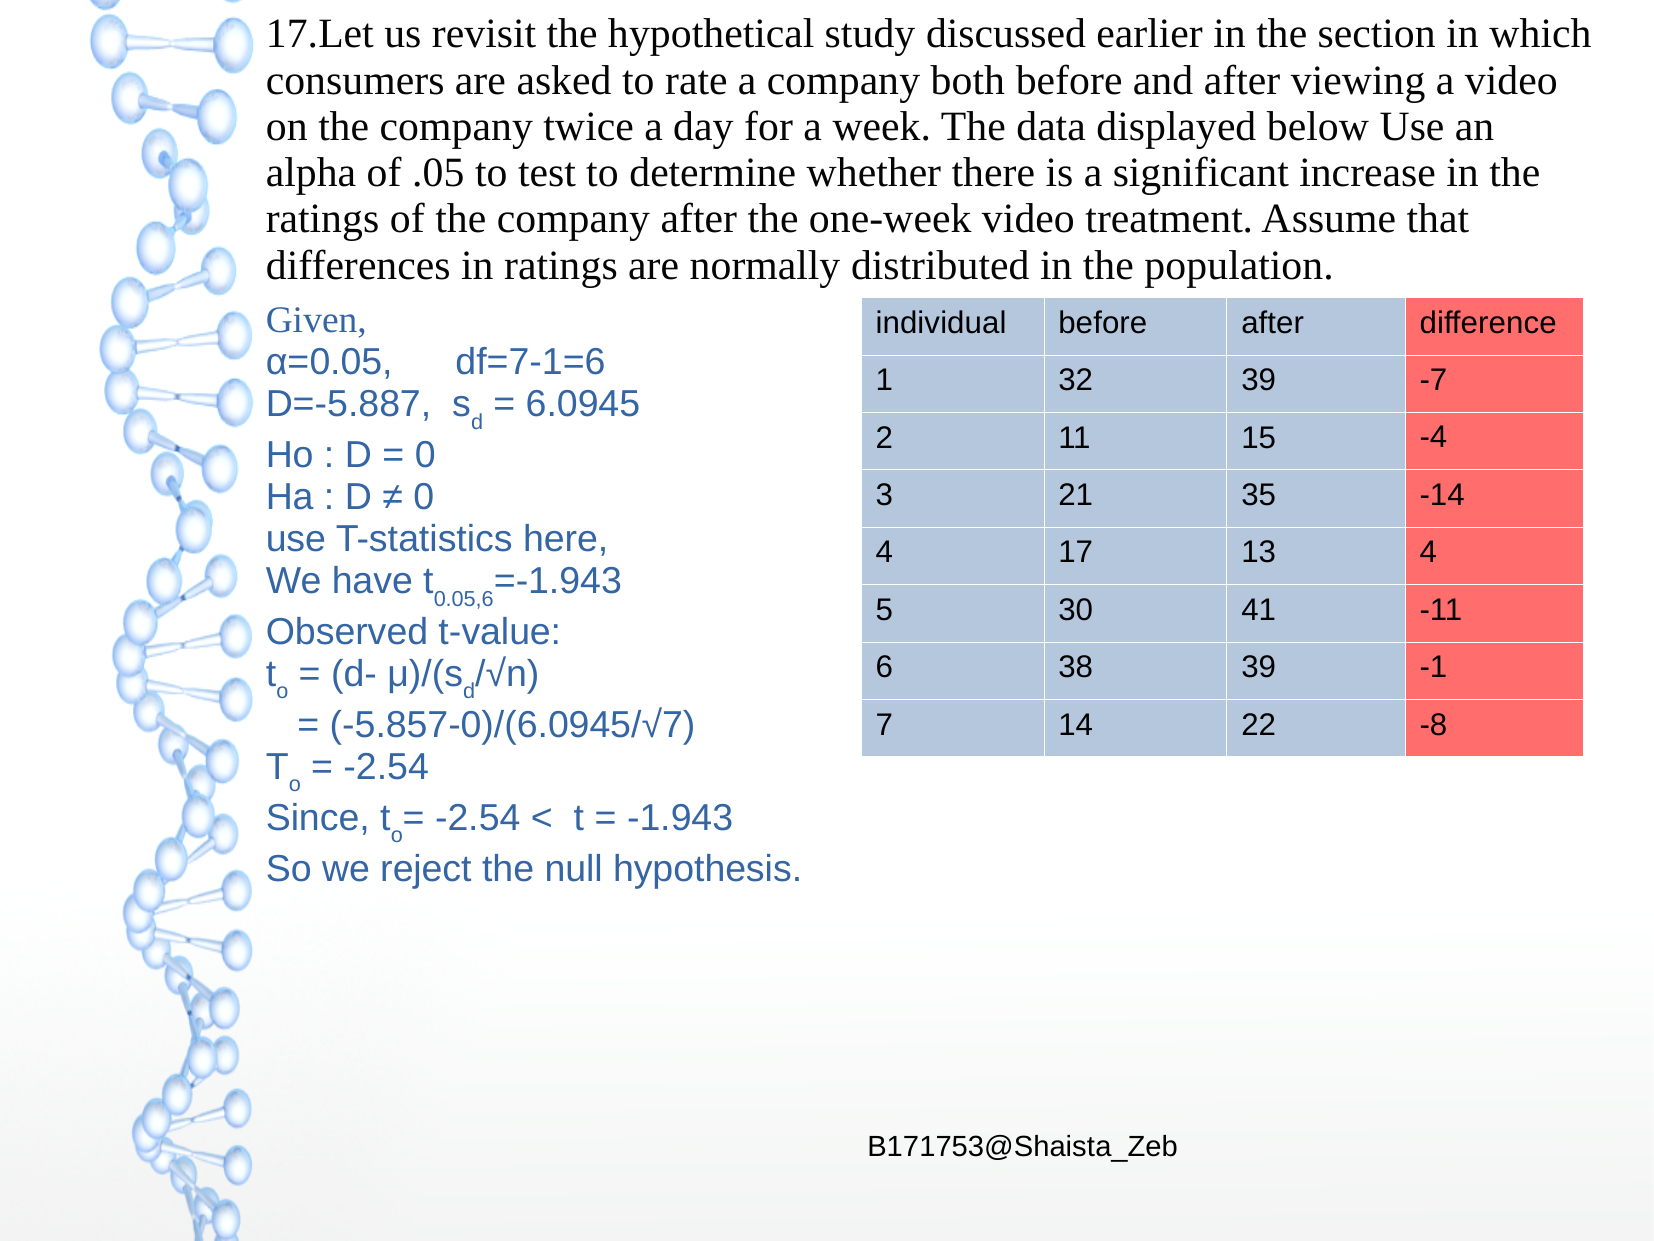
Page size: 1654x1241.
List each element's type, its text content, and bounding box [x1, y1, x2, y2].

table_cell 6 [862, 643, 1044, 699]
table_header difference [1406, 298, 1583, 355]
table_cell 15 [1227, 413, 1405, 469]
title 17.Let us revisit the hypothetical study discussed earlier in the section in which consumers are asked to rate a company both before and after viewing a video on the company twice a day for a week. The data displayed below Use an alpha of .05 to test to determine whether there is a significant increase in the ratings of the company after the one-week video treatment. Assume that differences in ratings are normally distributed in the population. [265, 10, 1595, 289]
table_cell 5 [862, 585, 1044, 642]
table_cell 17 [1045, 528, 1226, 584]
table_cell 38 [1045, 643, 1226, 699]
table_cell 41 [1227, 585, 1405, 642]
table_cell 21 [1045, 470, 1226, 527]
picture [0, 0, 1654, 1241]
table_cell 2 [862, 413, 1044, 469]
table_cell 30 [1045, 585, 1226, 642]
table_cell 14 [1045, 700, 1226, 756]
table_cell 11 [1045, 413, 1226, 469]
table_cell -4 [1406, 413, 1583, 469]
table_cell -8 [1406, 700, 1583, 756]
table_cell 32 [1045, 356, 1226, 412]
table_cell 3 [862, 470, 1044, 527]
subtitle Given, α=0.05, df=7-1=6 D=-5.887, sd = 6.0945 Ho : D = 0 Ha : D ≠ 0 use T-statistics here, We have t0.05,6=-1.943 Observed t-value: to = (d- μ)/(sd/√n) = (-5.857-0)/(6.0945/√7) To = -2.54 Since, to= -2.54 < t = -1.943 So we reject the null hypothesis. [265, 299, 1595, 1019]
table_cell 7 [862, 700, 1044, 756]
table_cell -7 [1406, 356, 1583, 412]
table_cell 4 [1406, 528, 1583, 584]
table_cell 22 [1227, 700, 1405, 756]
table_header individual [862, 298, 1044, 355]
table_cell 1 [862, 356, 1044, 412]
table_cell -1 [1406, 643, 1583, 699]
table_cell 39 [1227, 643, 1405, 699]
table_cell 39 [1227, 356, 1405, 412]
table_cell 13 [1227, 528, 1405, 584]
table_cell -11 [1406, 585, 1583, 642]
table_cell 35 [1227, 470, 1405, 527]
table_header after [1227, 298, 1405, 355]
table_cell -14 [1406, 470, 1583, 527]
table_header before [1045, 298, 1226, 355]
table_cell 4 [862, 528, 1044, 584]
